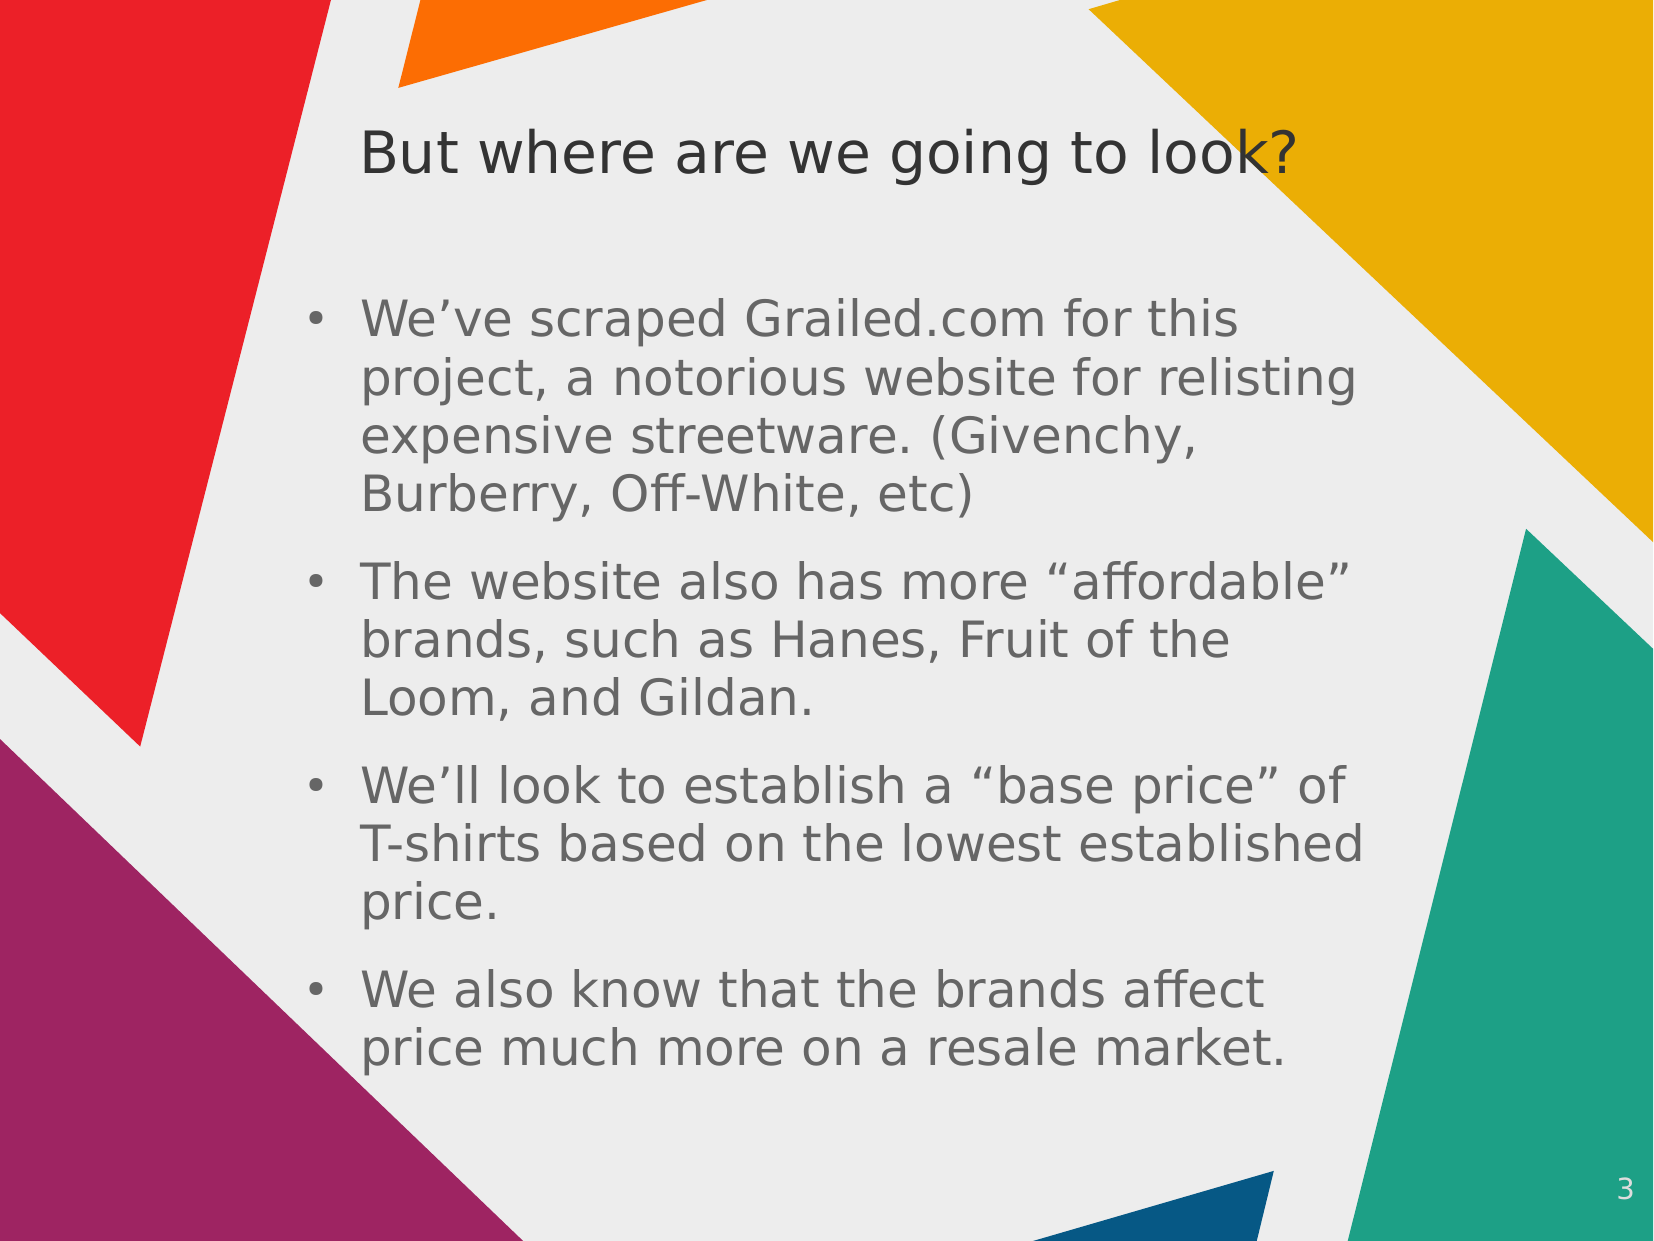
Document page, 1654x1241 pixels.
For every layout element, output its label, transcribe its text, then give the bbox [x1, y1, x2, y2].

title But where are we going to look? [289, 49, 1371, 257]
list We’ve scraped Grailed.com for this project, a notorious website for relisting expensive streetware. (Givenchy, Burberry, Off-White, etc) The website also has more “affordable” brands, such as Hanes, Fruit of the Loom, and Gildan. We’ll look to establish a “base price” of T-shirts based on the lowest established price. We also know that the brands affect price much more on a resale market. [289, 290, 1371, 1090]
